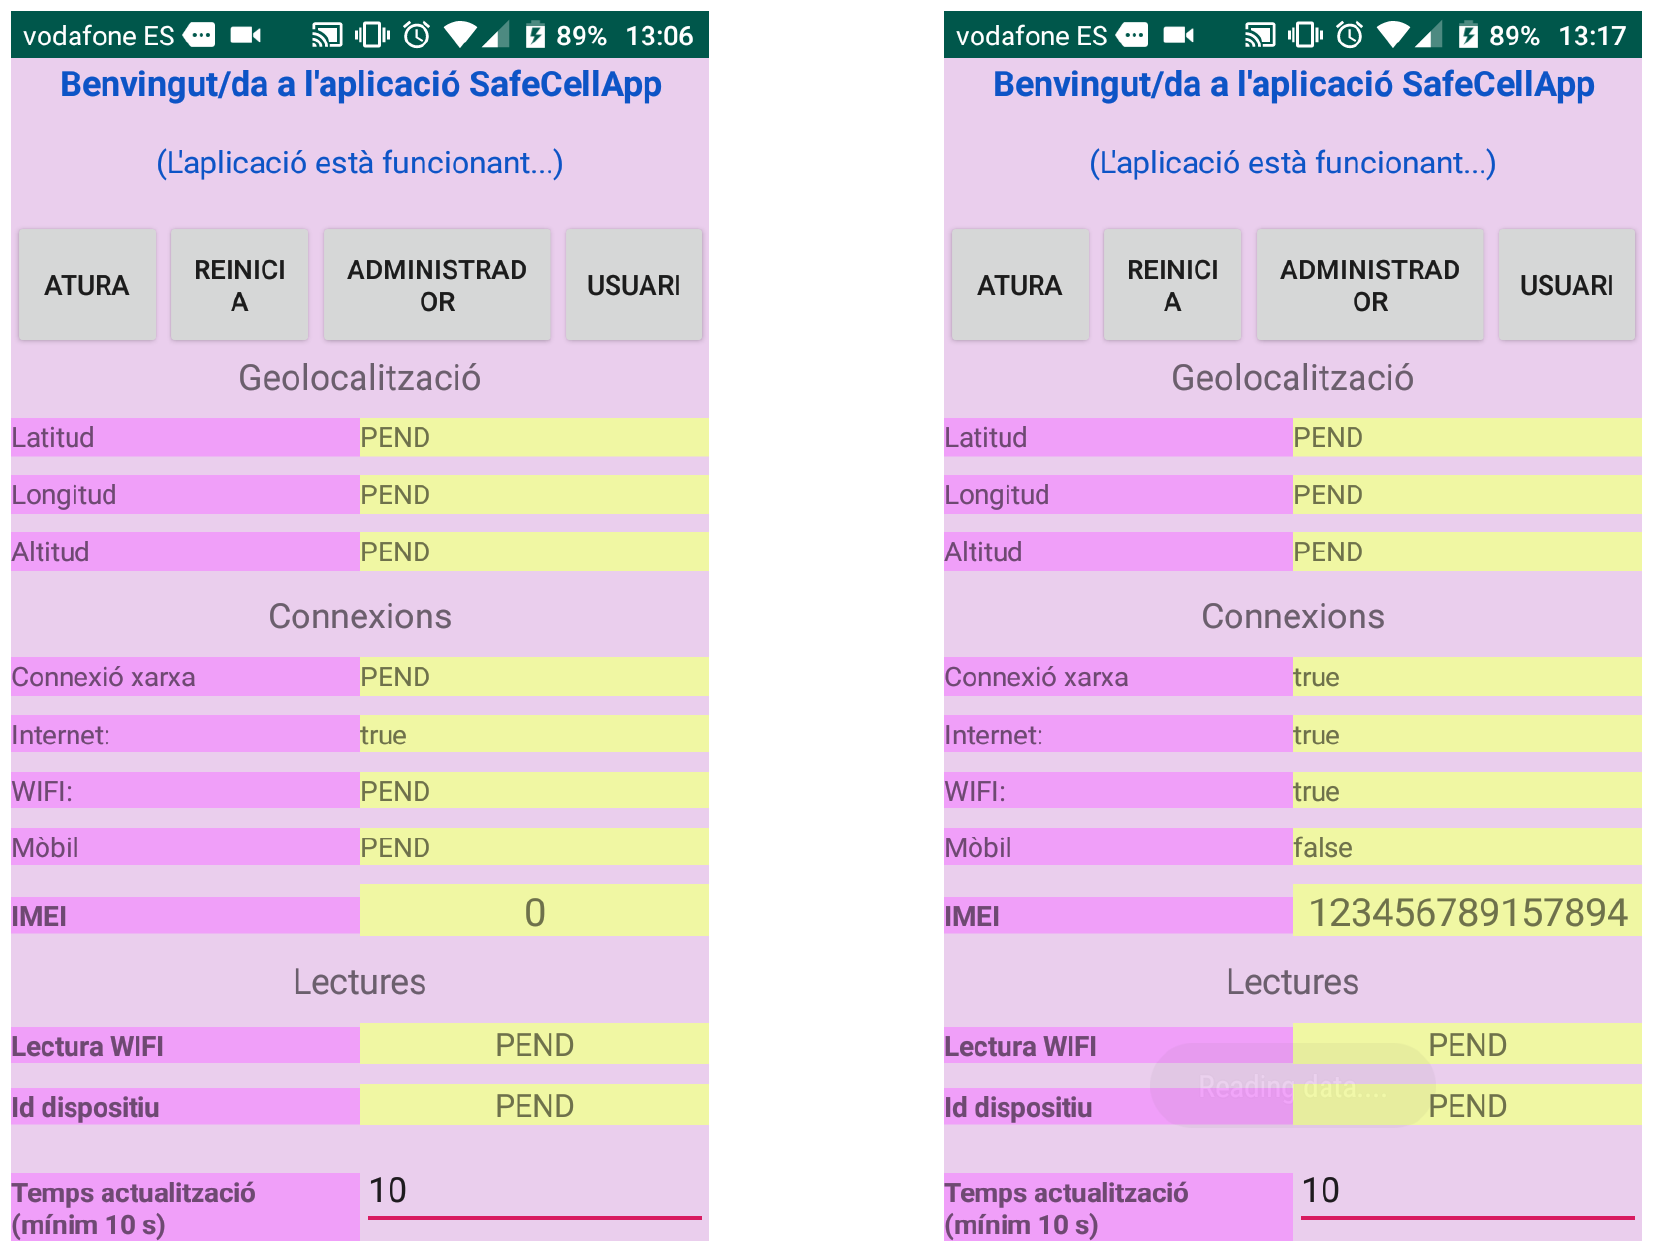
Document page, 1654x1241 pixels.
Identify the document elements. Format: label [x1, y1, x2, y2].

picture [11, 11, 709, 1241]
picture [944, 11, 1642, 1241]
